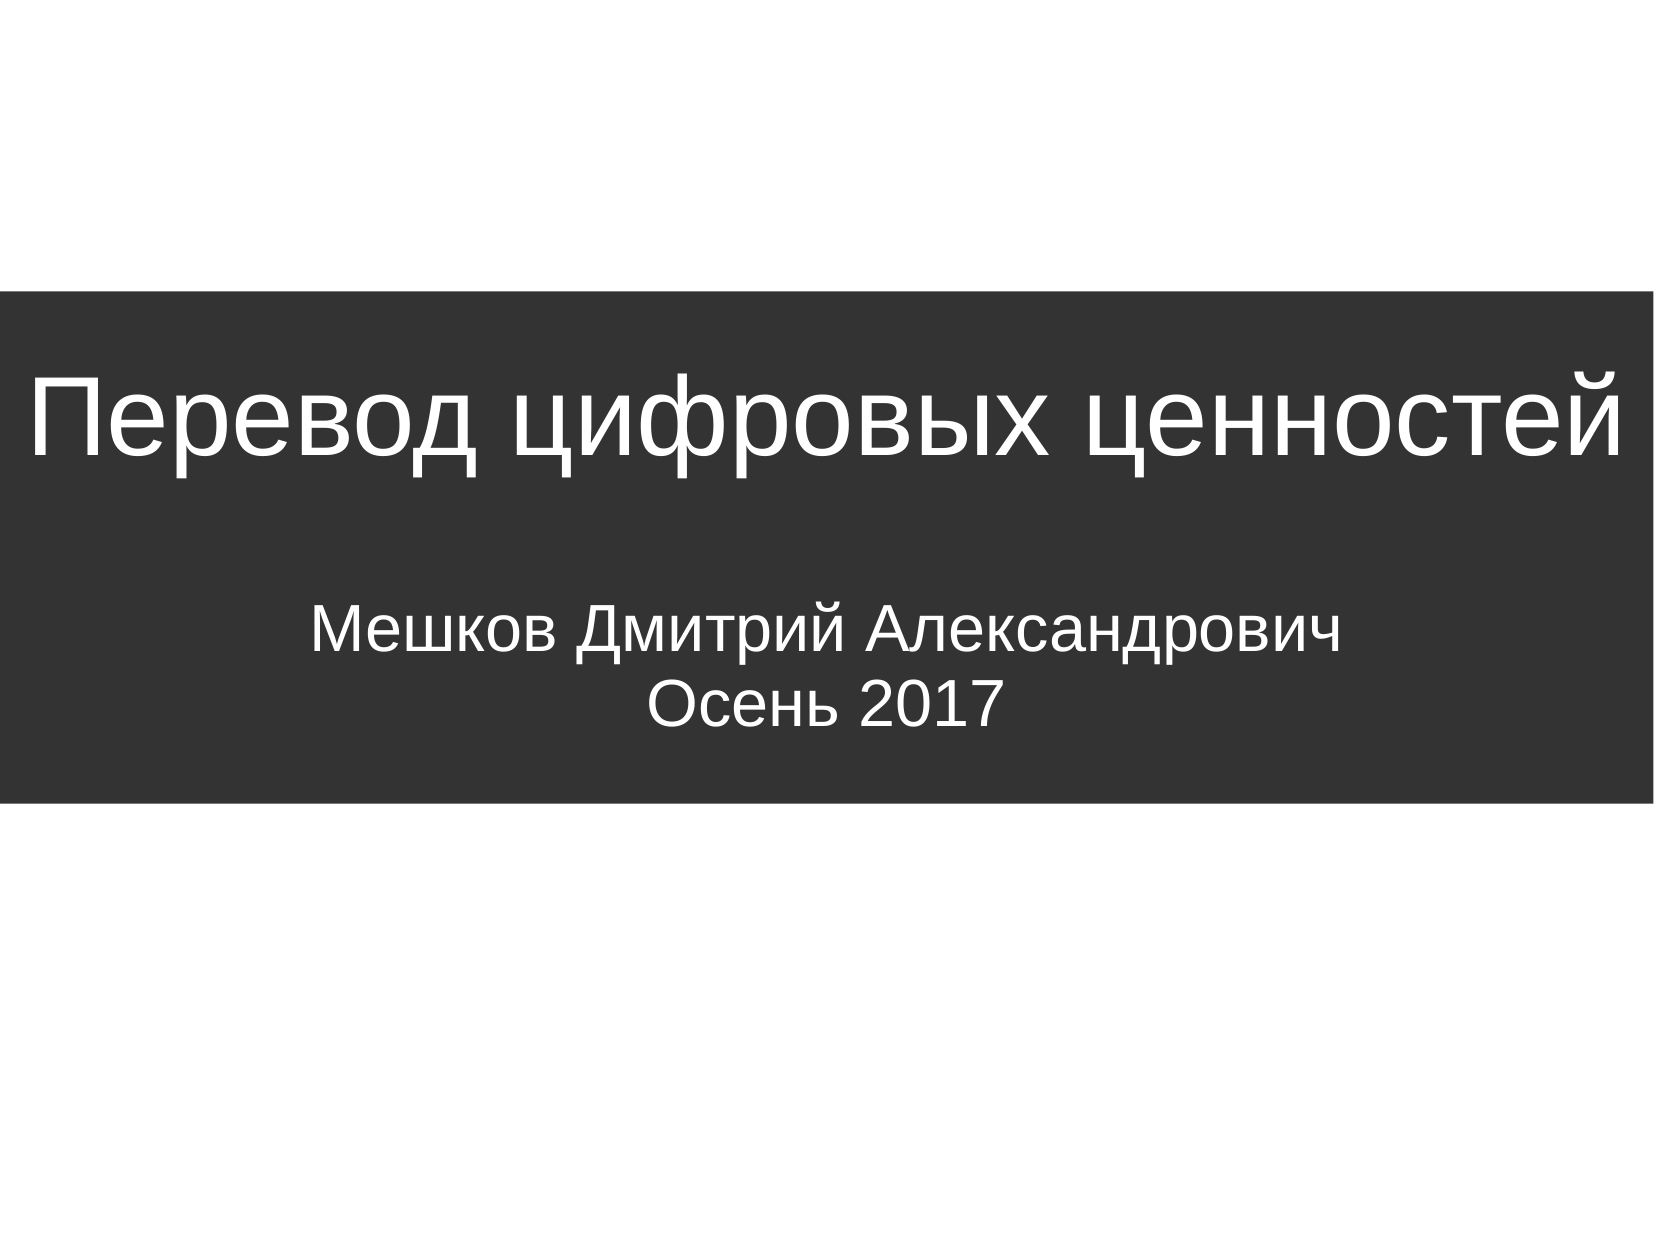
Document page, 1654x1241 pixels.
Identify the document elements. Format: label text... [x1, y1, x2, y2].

subtitle Перевод цифровых ценностей Мешков Дмитрий Александрович Осень 2017 [0, 291, 1654, 804]
